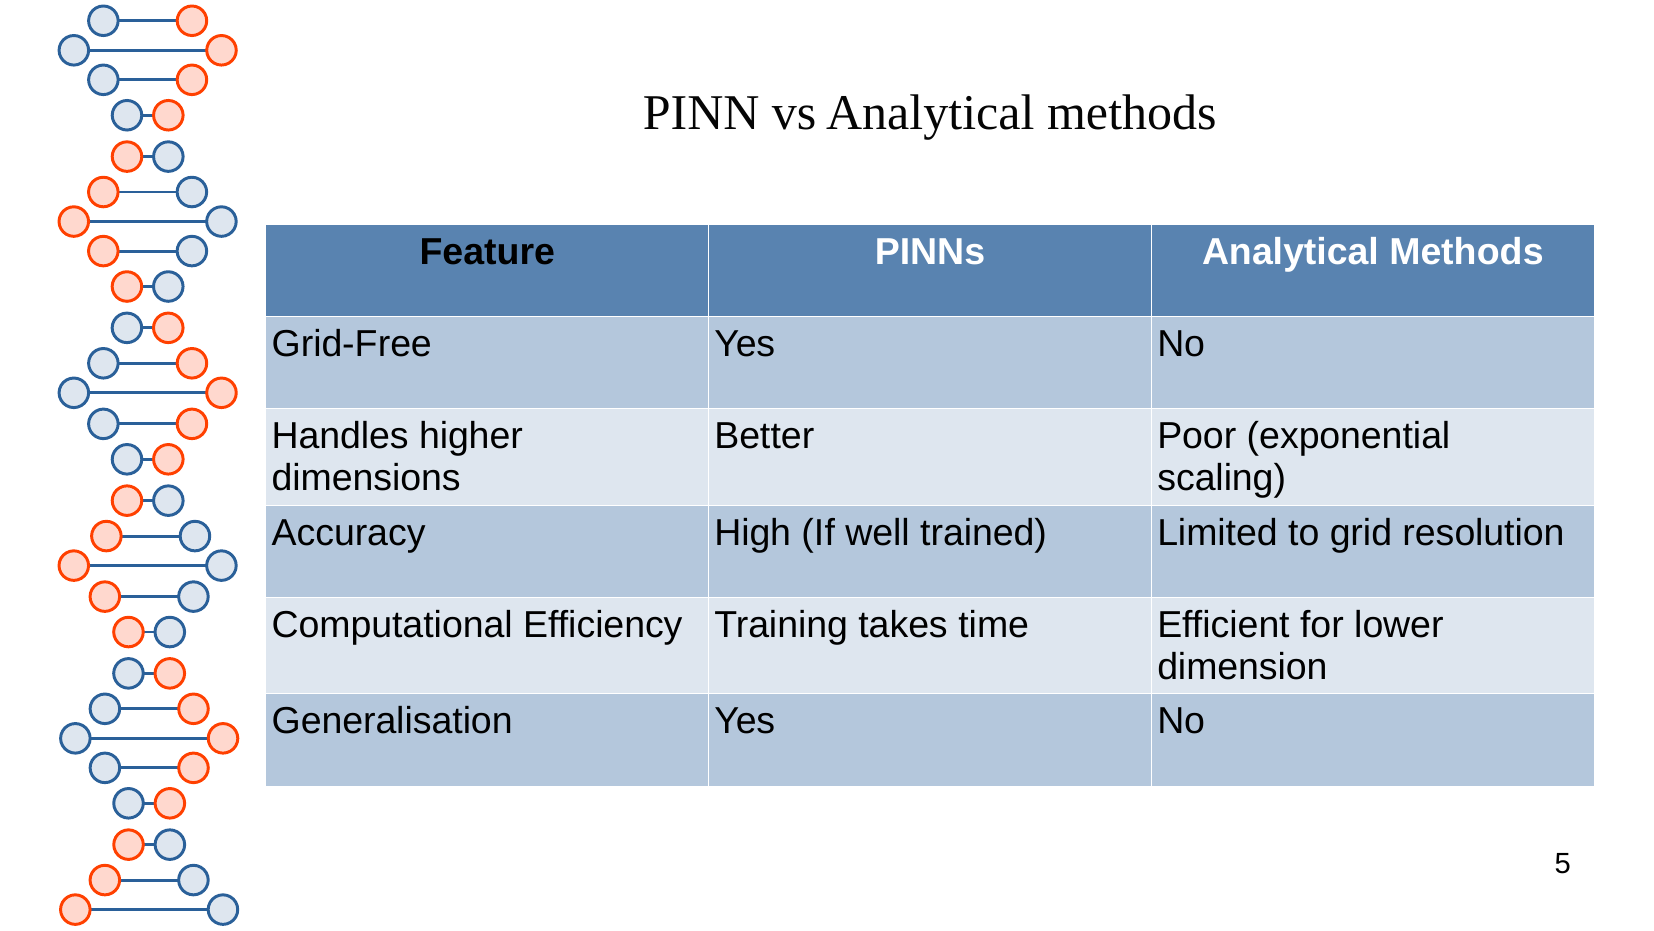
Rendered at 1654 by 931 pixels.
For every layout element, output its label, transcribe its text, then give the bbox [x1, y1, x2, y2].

table_cell No [1152, 694, 1594, 786]
table_cell High (If well trained) [709, 506, 1151, 597]
table_cell Yes [709, 317, 1151, 408]
table_cell Training takes time [709, 598, 1151, 693]
table_cell Efficient for lower dimension [1152, 598, 1594, 693]
table_cell Generalisation [266, 694, 708, 786]
table_cell Handles higher dimensions [266, 409, 708, 505]
table_cell Accuracy [266, 506, 708, 597]
table_cell Poor (exponential scaling) [1152, 409, 1594, 505]
table_cell Grid-Free [266, 317, 708, 408]
table_header PINNs [709, 225, 1151, 316]
table_cell Computational Efficiency [266, 598, 708, 693]
table_header Analytical Methods [1152, 225, 1594, 316]
table_cell Yes [709, 694, 1151, 786]
table_cell Limited to grid resolution [1152, 506, 1594, 597]
table_header Feature [266, 225, 708, 316]
title PINN vs Analytical methods [265, 35, 1595, 189]
table_cell No [1152, 317, 1594, 408]
table_cell Better [709, 409, 1151, 505]
